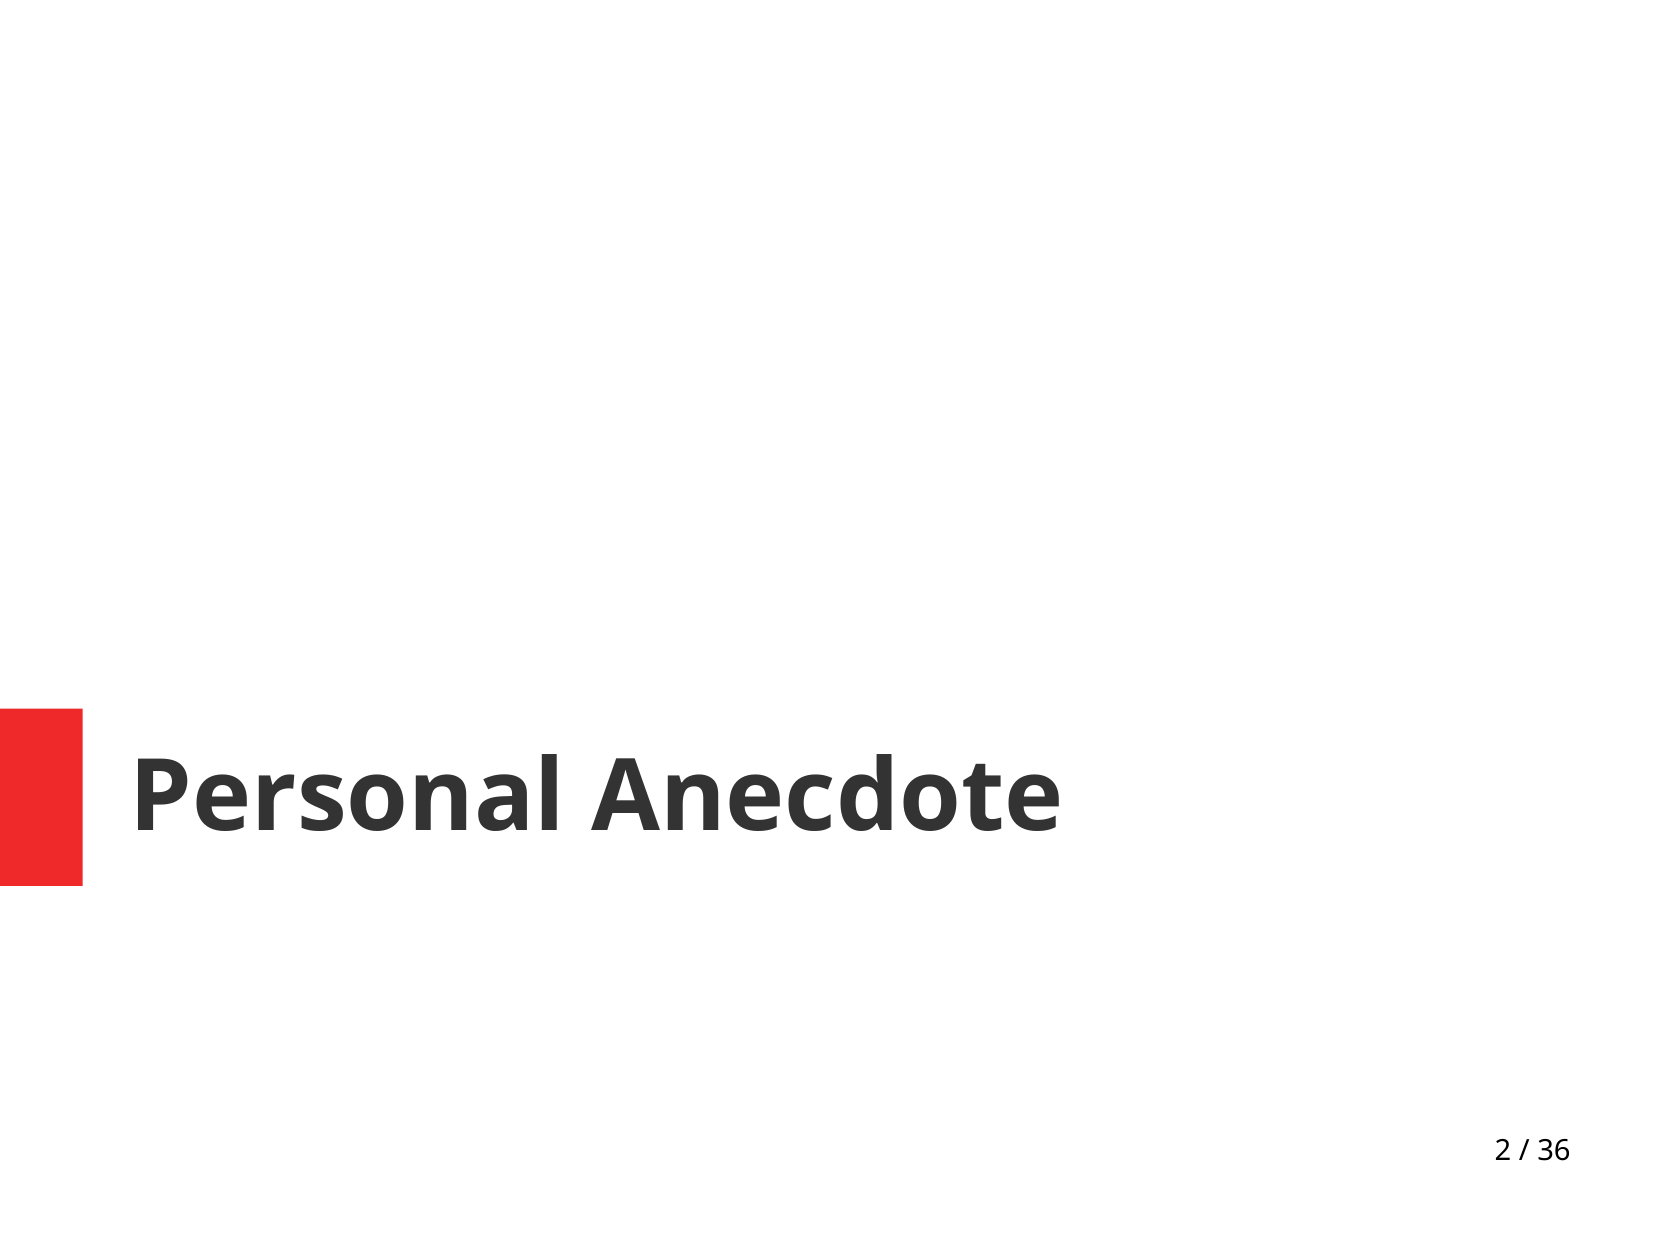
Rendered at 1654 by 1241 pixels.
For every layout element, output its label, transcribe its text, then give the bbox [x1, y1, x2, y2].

title Personal Anecdote [129, 673, 1536, 910]
